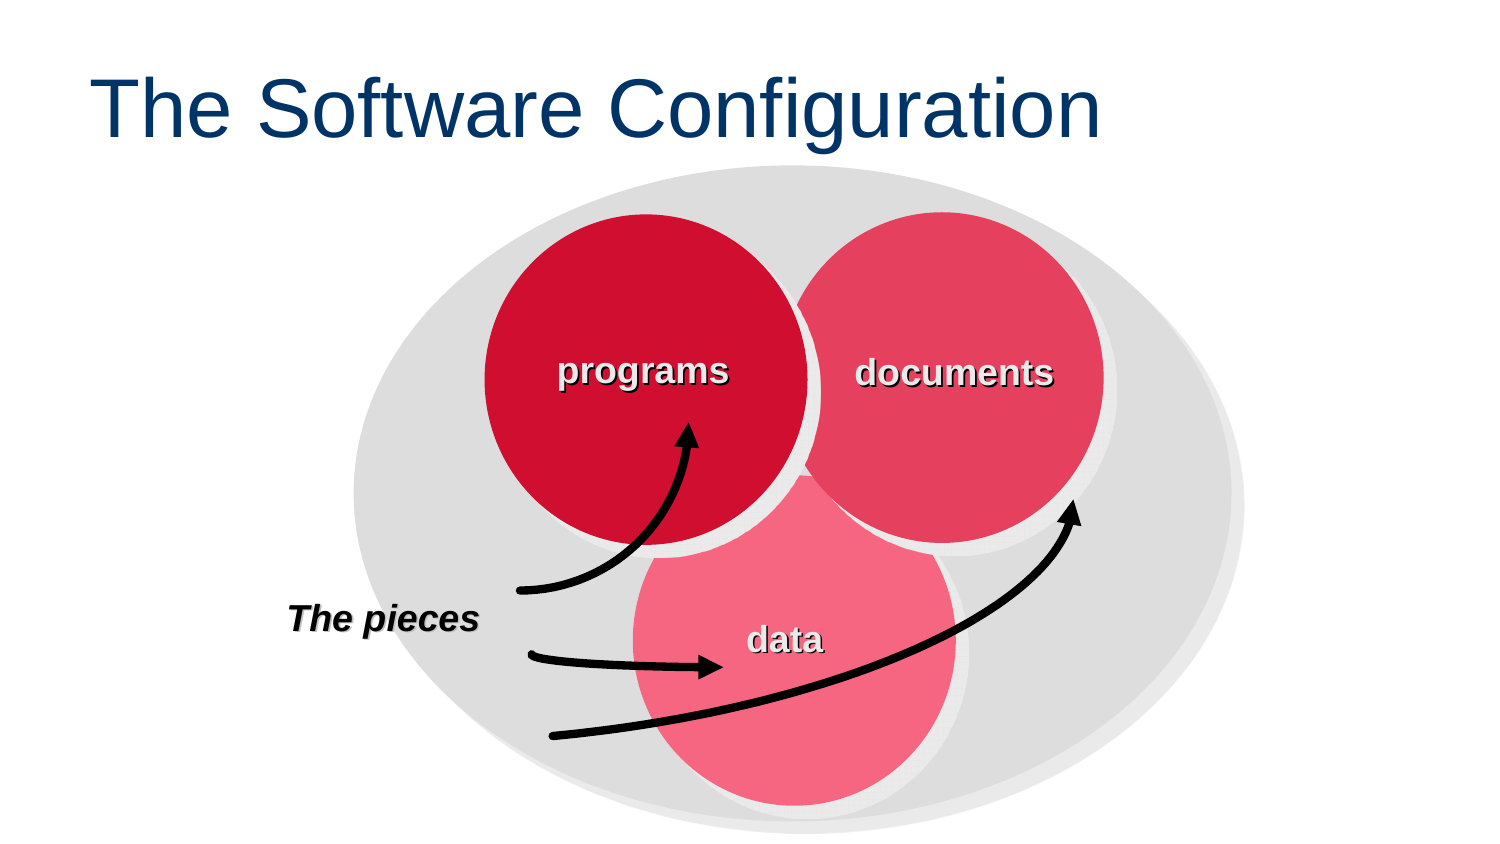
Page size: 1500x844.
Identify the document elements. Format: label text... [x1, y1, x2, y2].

text_box The pieces [271, 586, 496, 646]
text_box programs [541, 338, 745, 399]
text_box documents [839, 340, 1070, 401]
text_box data [731, 607, 838, 667]
title The Software Configuration [75, 33, 1425, 175]
text_box [353, 165, 1232, 822]
